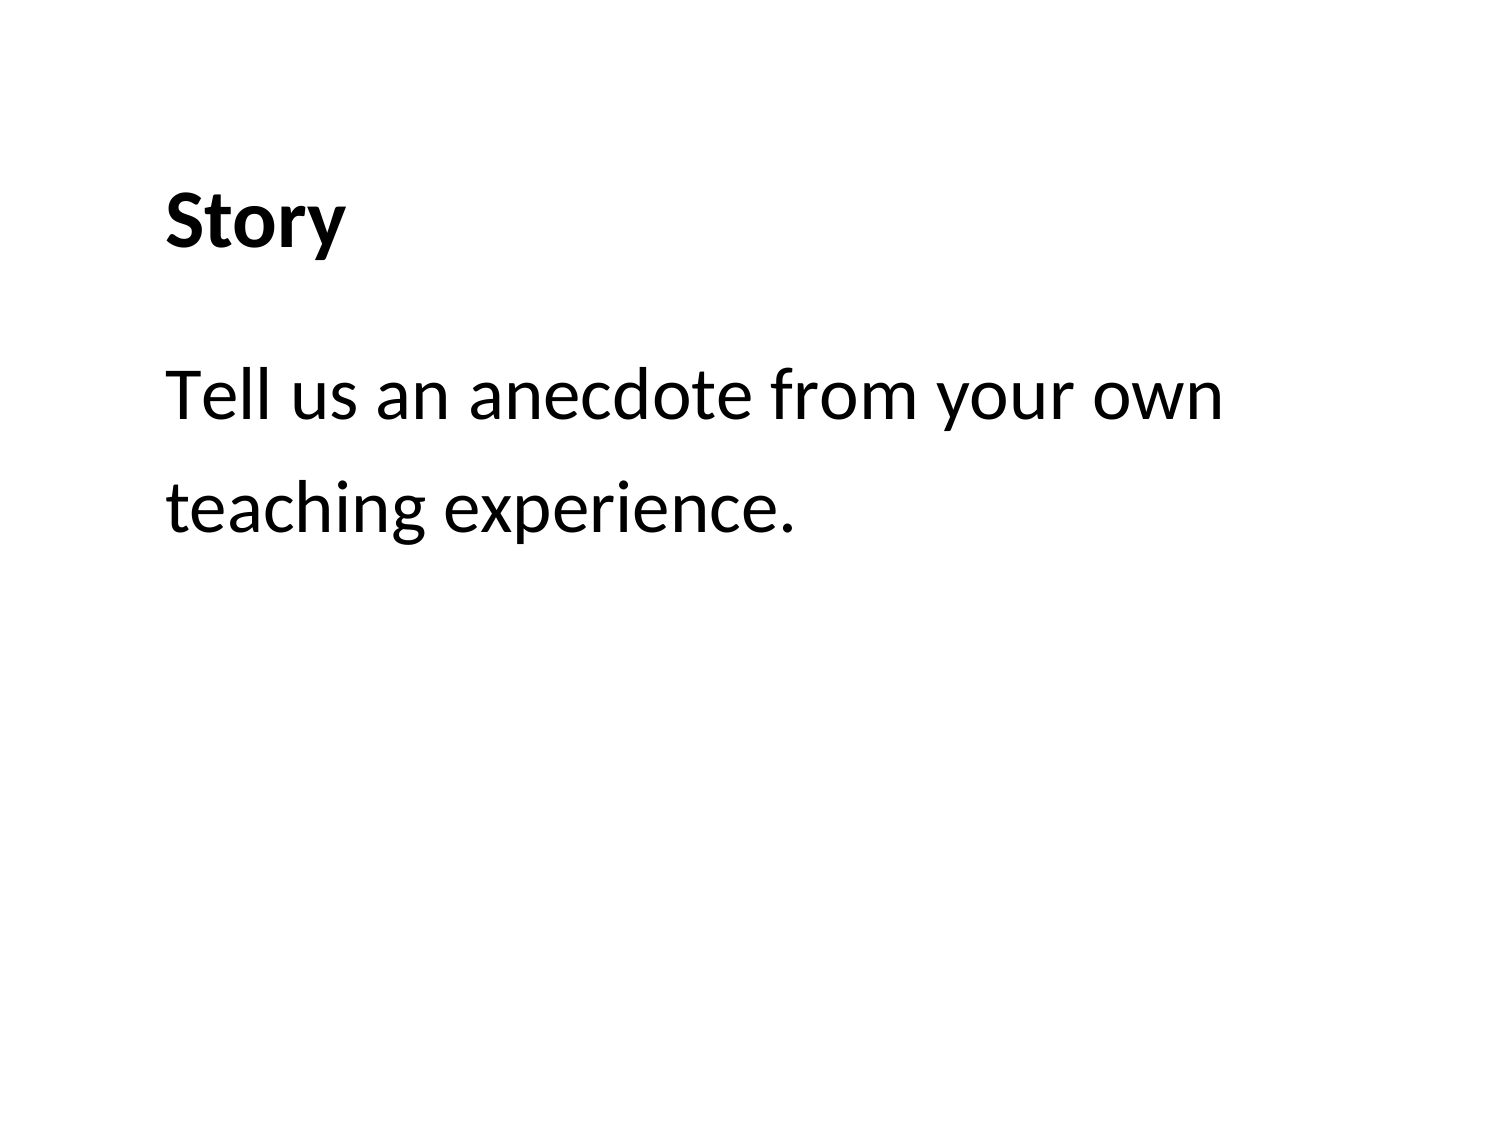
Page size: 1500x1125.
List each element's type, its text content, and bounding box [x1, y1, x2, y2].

text_box Tell us an anecdote from your own teaching experience. [150, 314, 1306, 871]
text_box Story [149, 166, 1427, 262]
